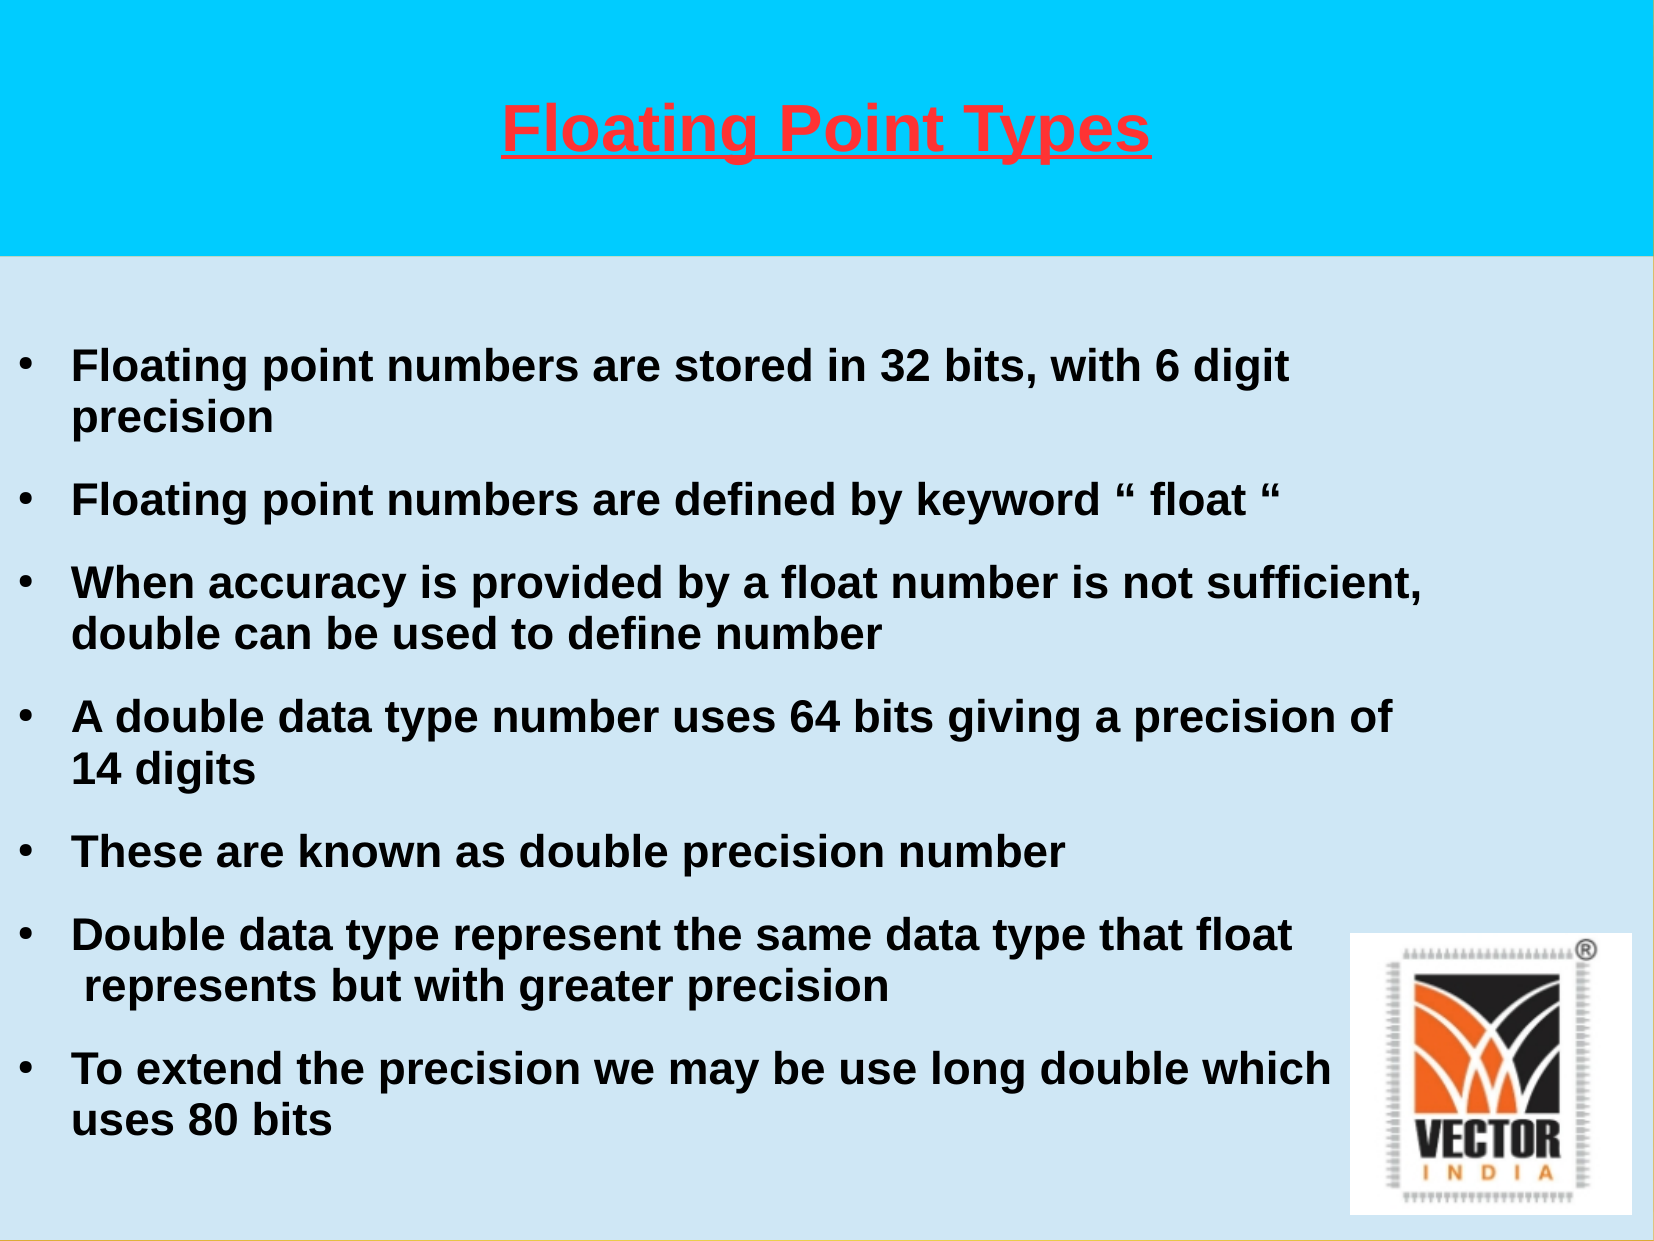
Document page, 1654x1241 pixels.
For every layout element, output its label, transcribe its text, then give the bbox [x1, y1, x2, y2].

picture [1350, 933, 1632, 1216]
title Floating Point Types [0, 0, 1654, 256]
list Floating point numbers are stored in 32 bits, with 6 digit precision Floating point numbers are defined by keyword “ float “ When accuracy is provided by a float number is not sufficient, double can be used to define number A double data type number uses 64 bits giving a precision of 14 digits These are known as double precision number Double data type represent the same data type that float represents but with greater precision To extend the precision we may be use long double which uses 80 bits [0, 256, 1654, 1241]
